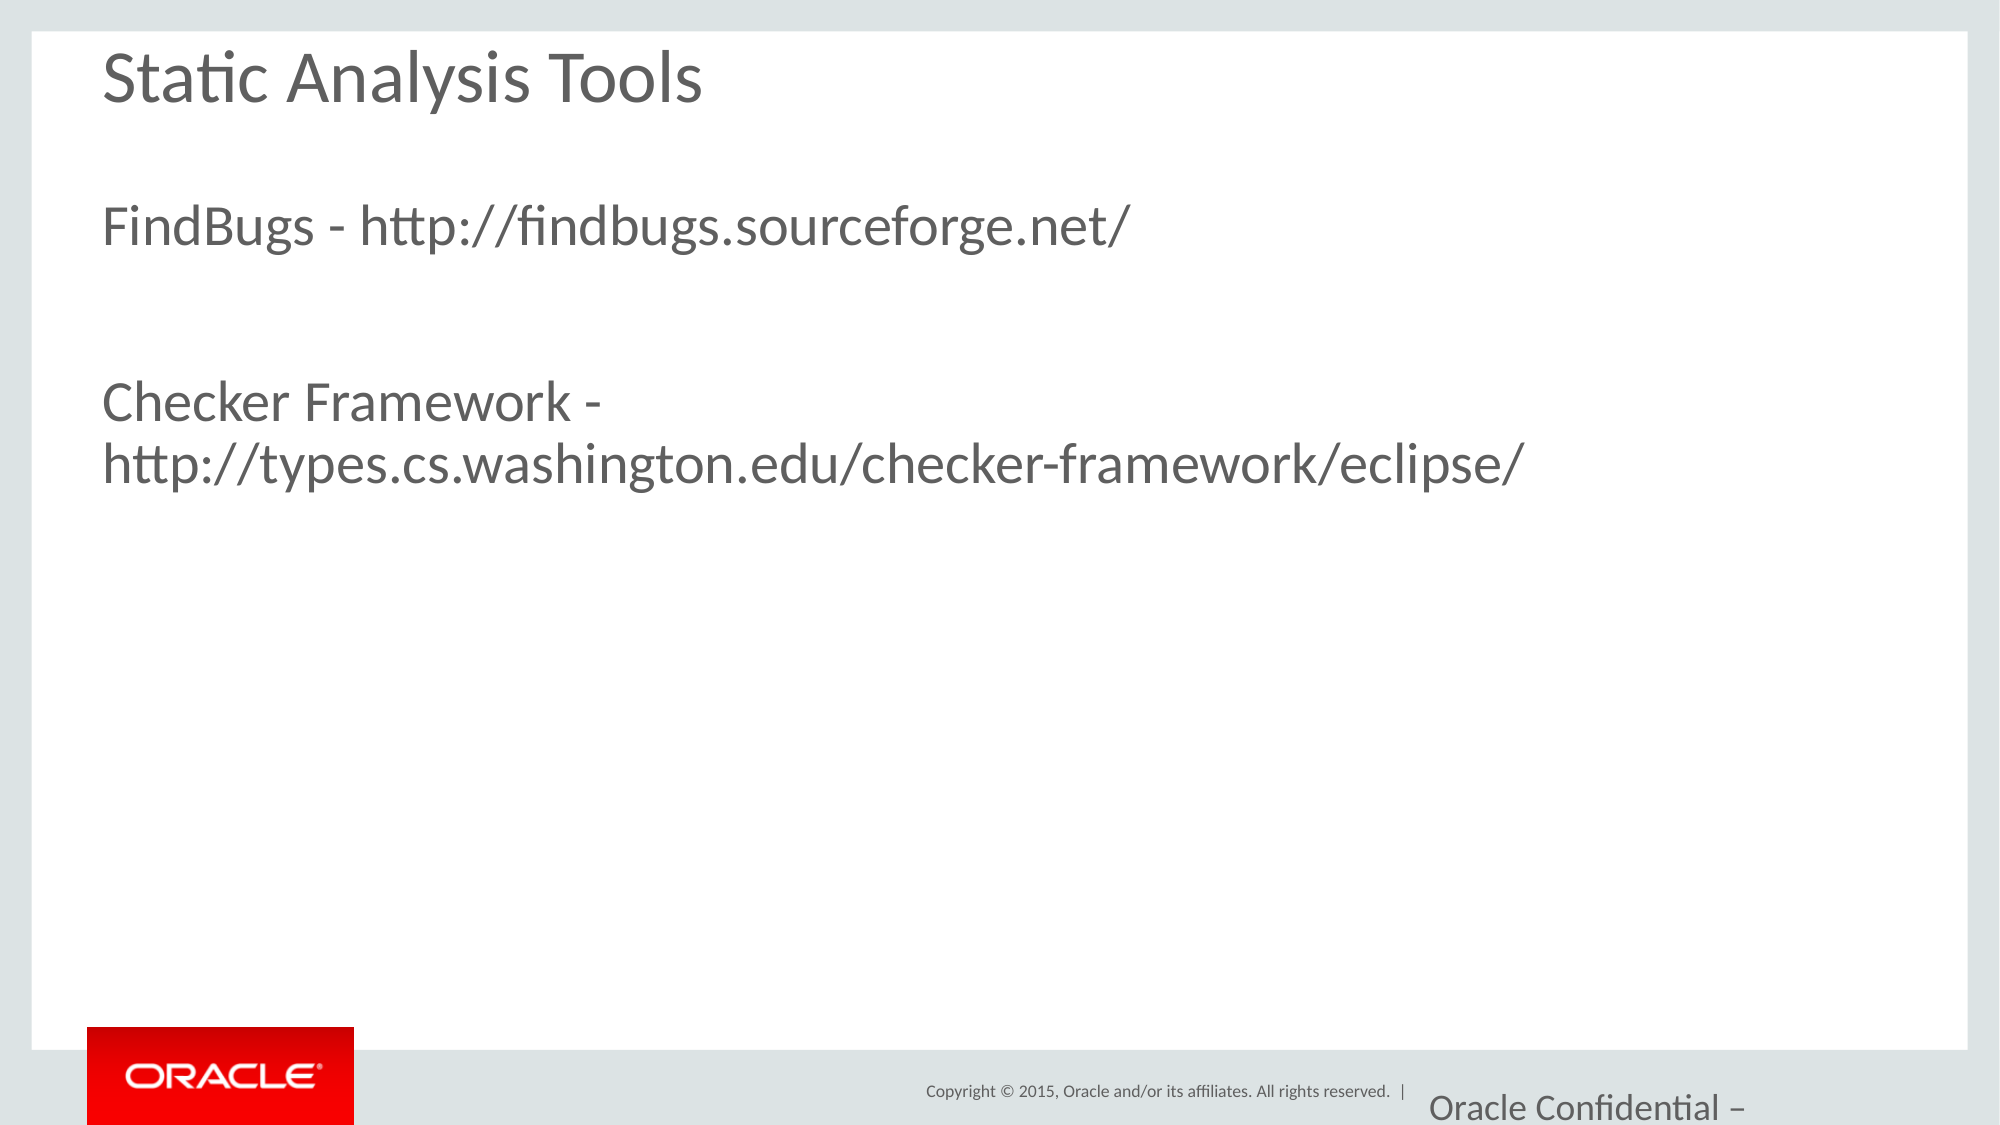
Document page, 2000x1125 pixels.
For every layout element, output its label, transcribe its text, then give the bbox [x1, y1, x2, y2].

list FindBugs - http://findbugs.sourceforge.net/ Checker Framework - http://types.cs.washington.edu/checker-framework/eclipse/ [87, 187, 1913, 913]
footer Oracle Confidential – Restricted [1414, 1075, 1865, 1106]
picture [87, 1027, 354, 1125]
title Static Analysis Tools [87, 37, 1913, 121]
